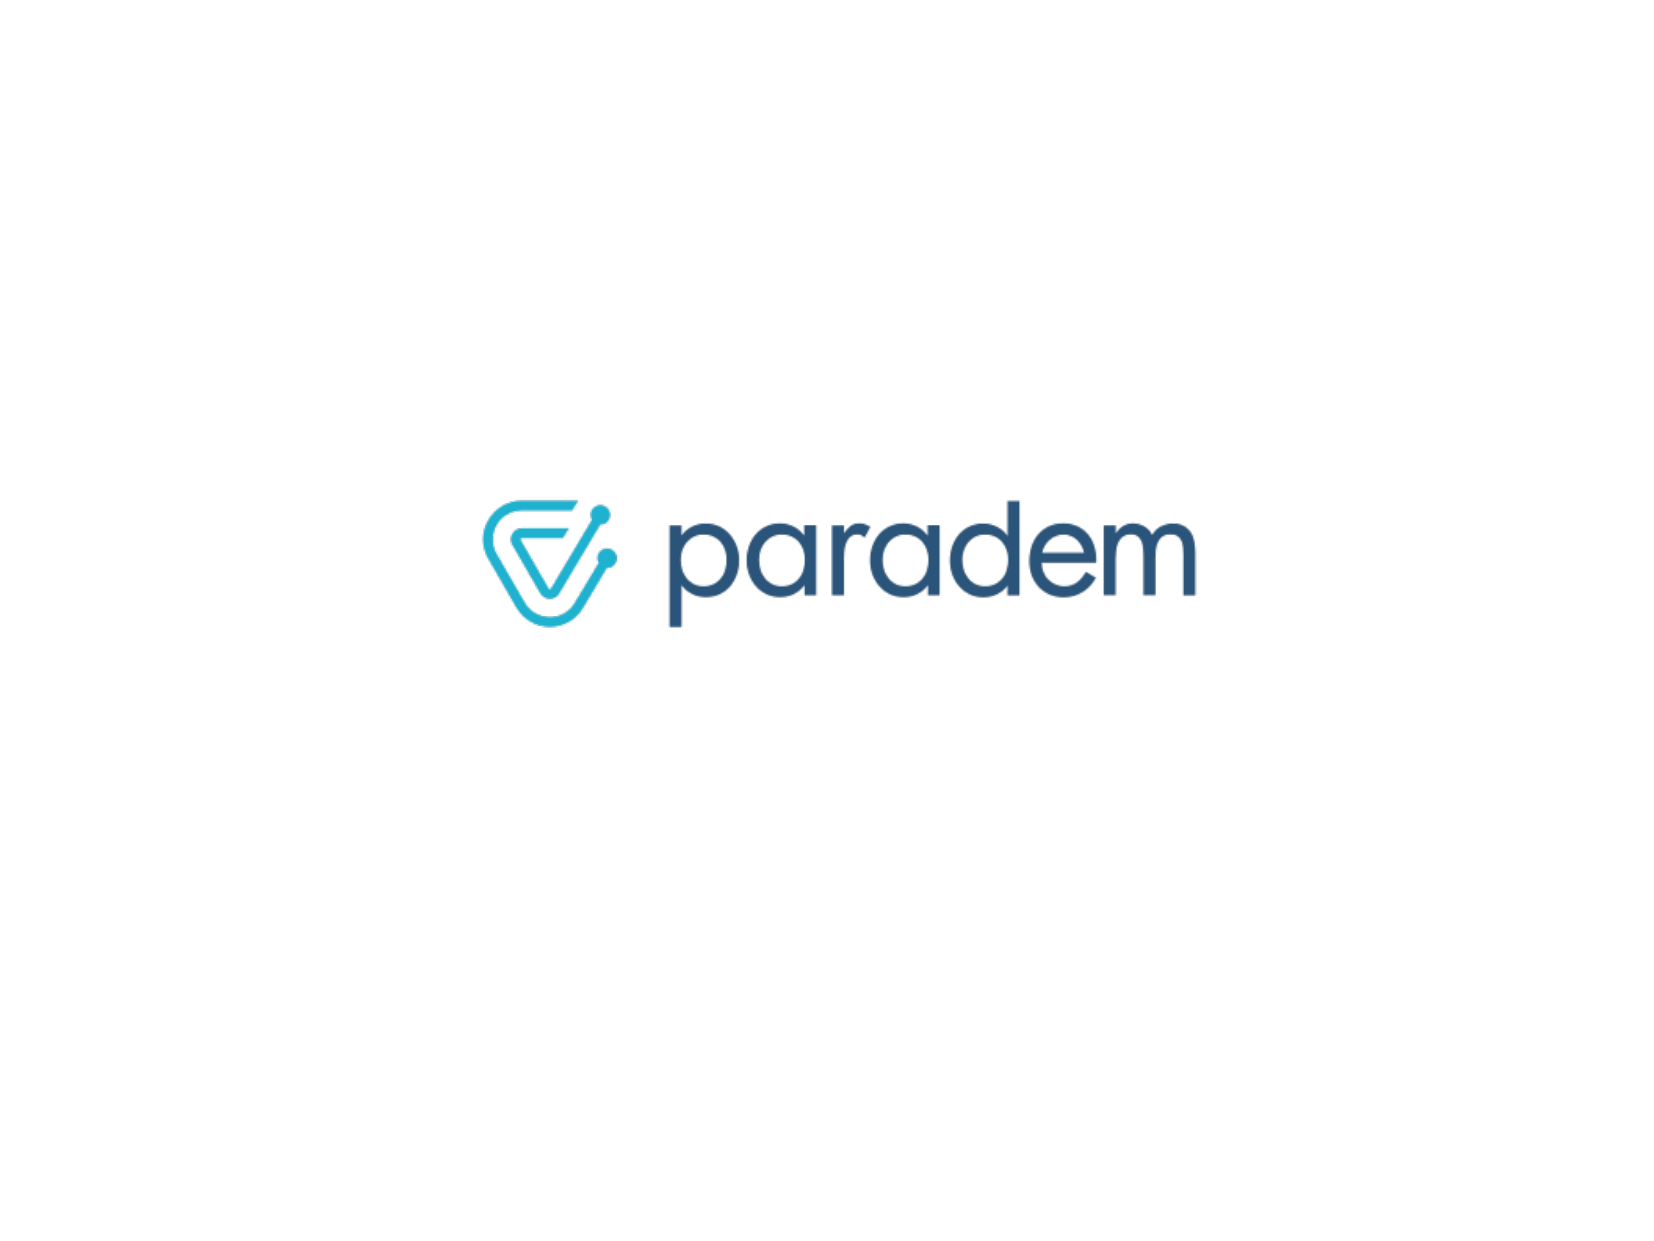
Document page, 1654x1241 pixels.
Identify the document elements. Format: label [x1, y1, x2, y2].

picture [448, 466, 1231, 662]
